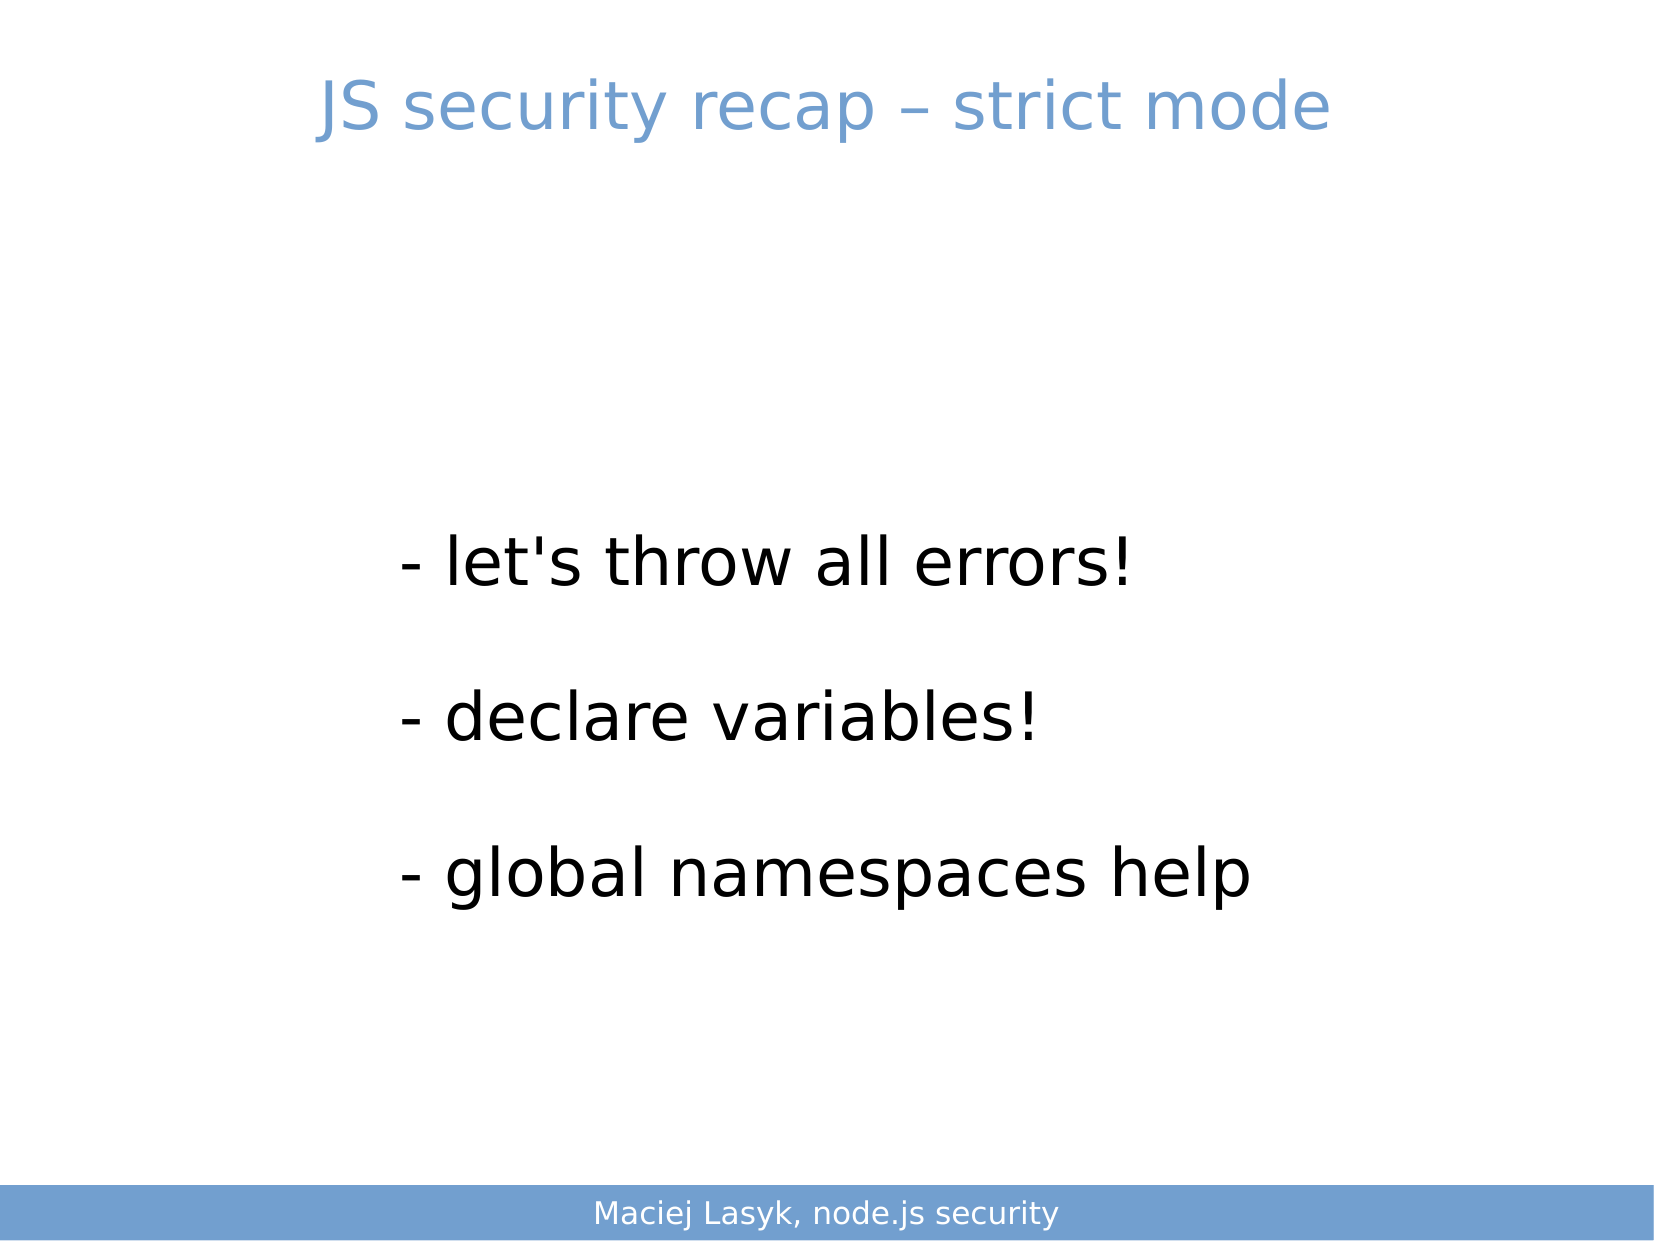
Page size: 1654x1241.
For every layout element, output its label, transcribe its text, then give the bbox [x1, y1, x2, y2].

text_box [0, 1185, 1654, 1241]
text_box Maciej Lasyk, node.js security [578, 1188, 1076, 1240]
text_box - let's throw all errors! - declare variables! - global namespaces help [384, 438, 1269, 842]
text_box JS security recap – strict mode [304, 60, 1349, 153]
